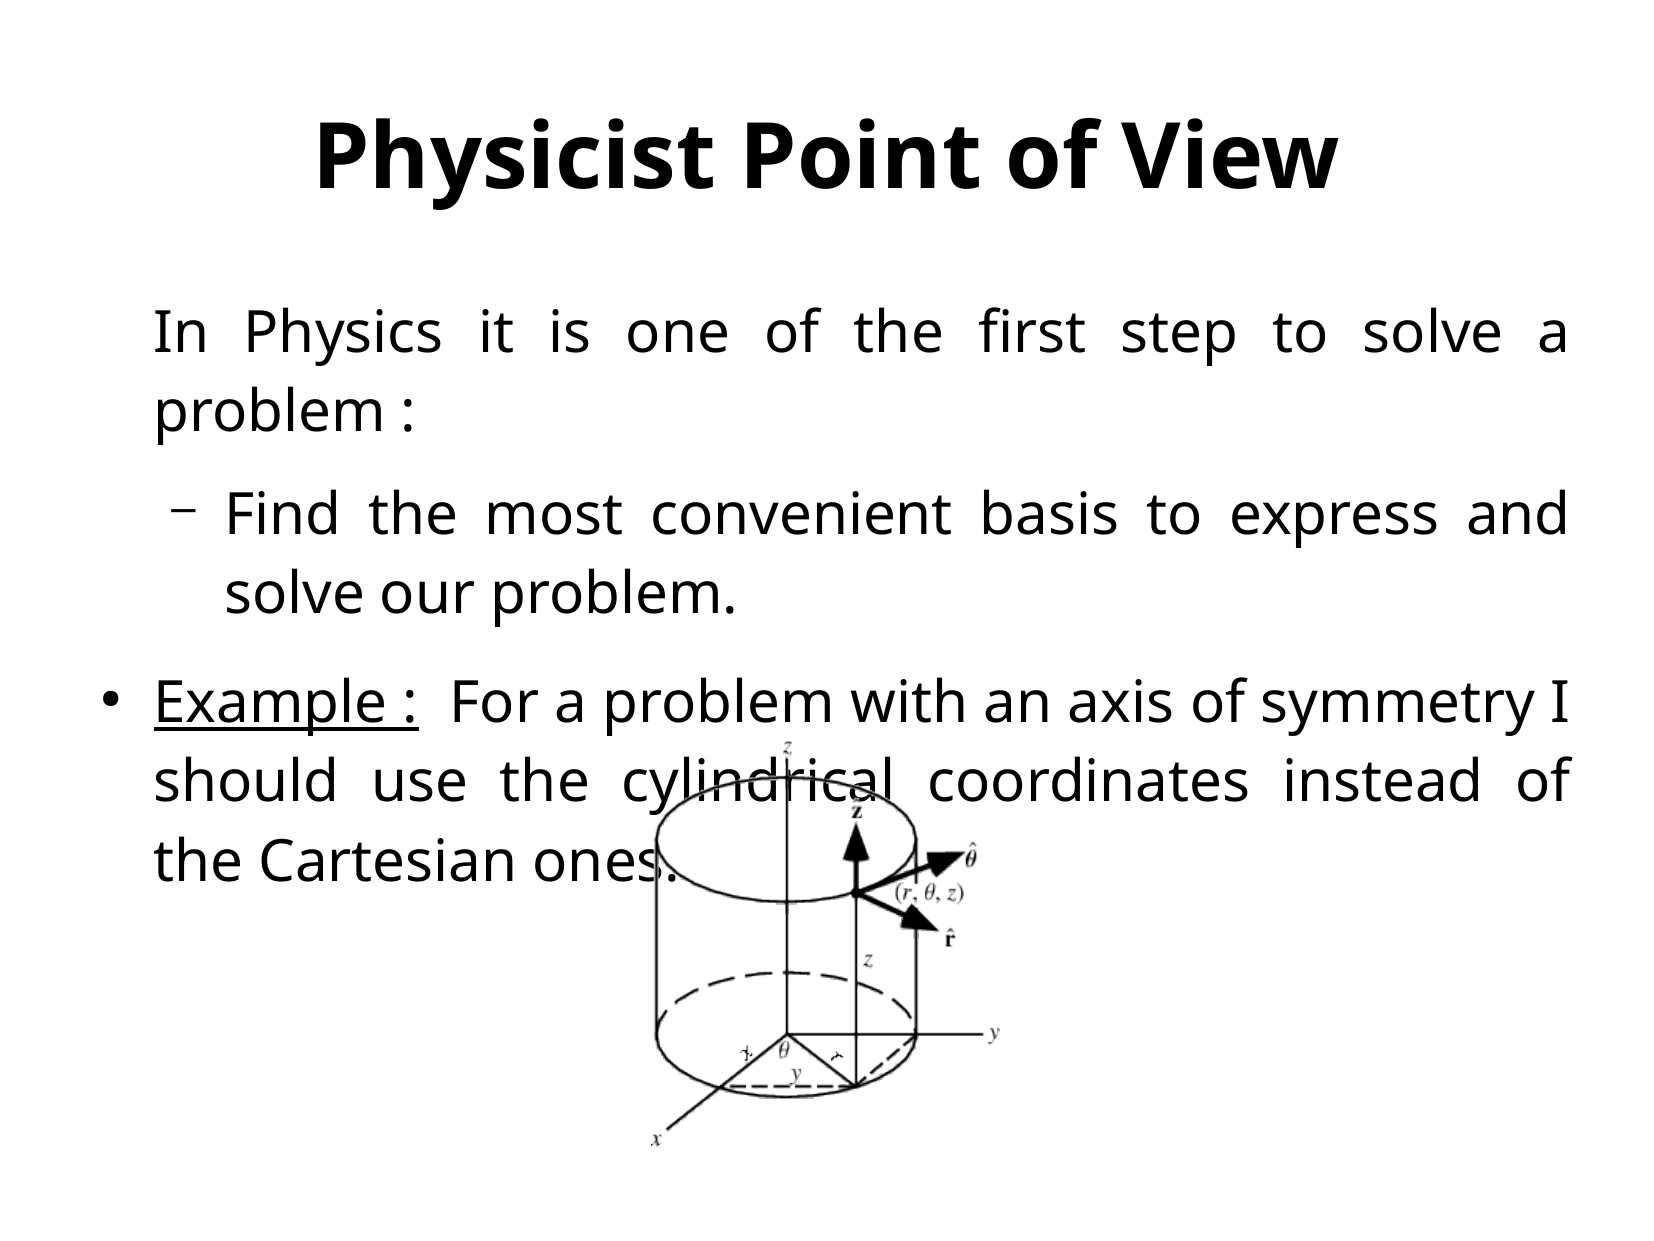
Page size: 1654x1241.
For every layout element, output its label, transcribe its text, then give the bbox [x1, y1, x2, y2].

picture [651, 726, 1002, 1156]
list In Physics it is one of the first step to solve a problem : Find the most convenient basis to express and solve our problem. Example : For a problem with an axis of symmetry I should use the cylindrical coordinates instead of the Cartesian ones. [82, 290, 1571, 1126]
title Physicist Point of View [82, 49, 1571, 257]
